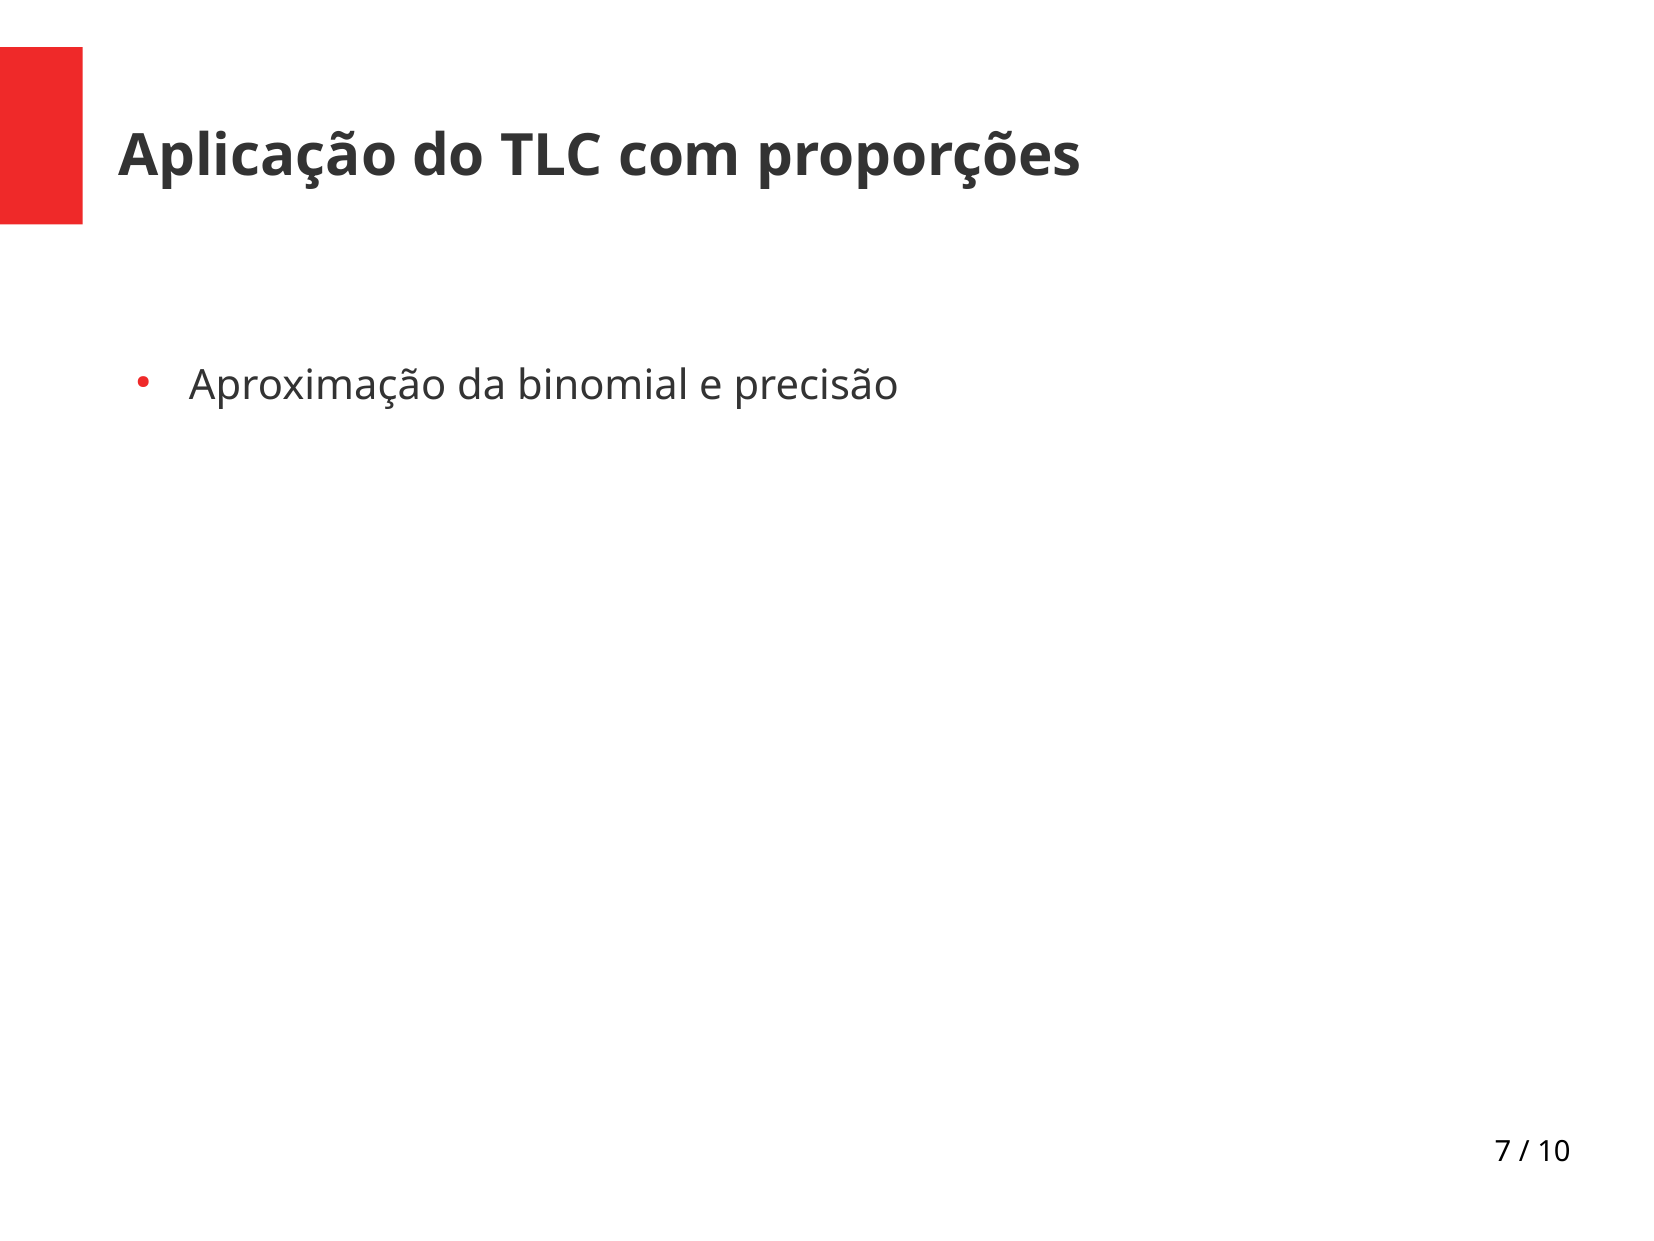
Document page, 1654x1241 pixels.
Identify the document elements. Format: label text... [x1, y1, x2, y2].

list Aproximação da binomial e precisão [118, 354, 1536, 1074]
title Aplicação do TLC com proporções [118, 49, 1571, 257]
